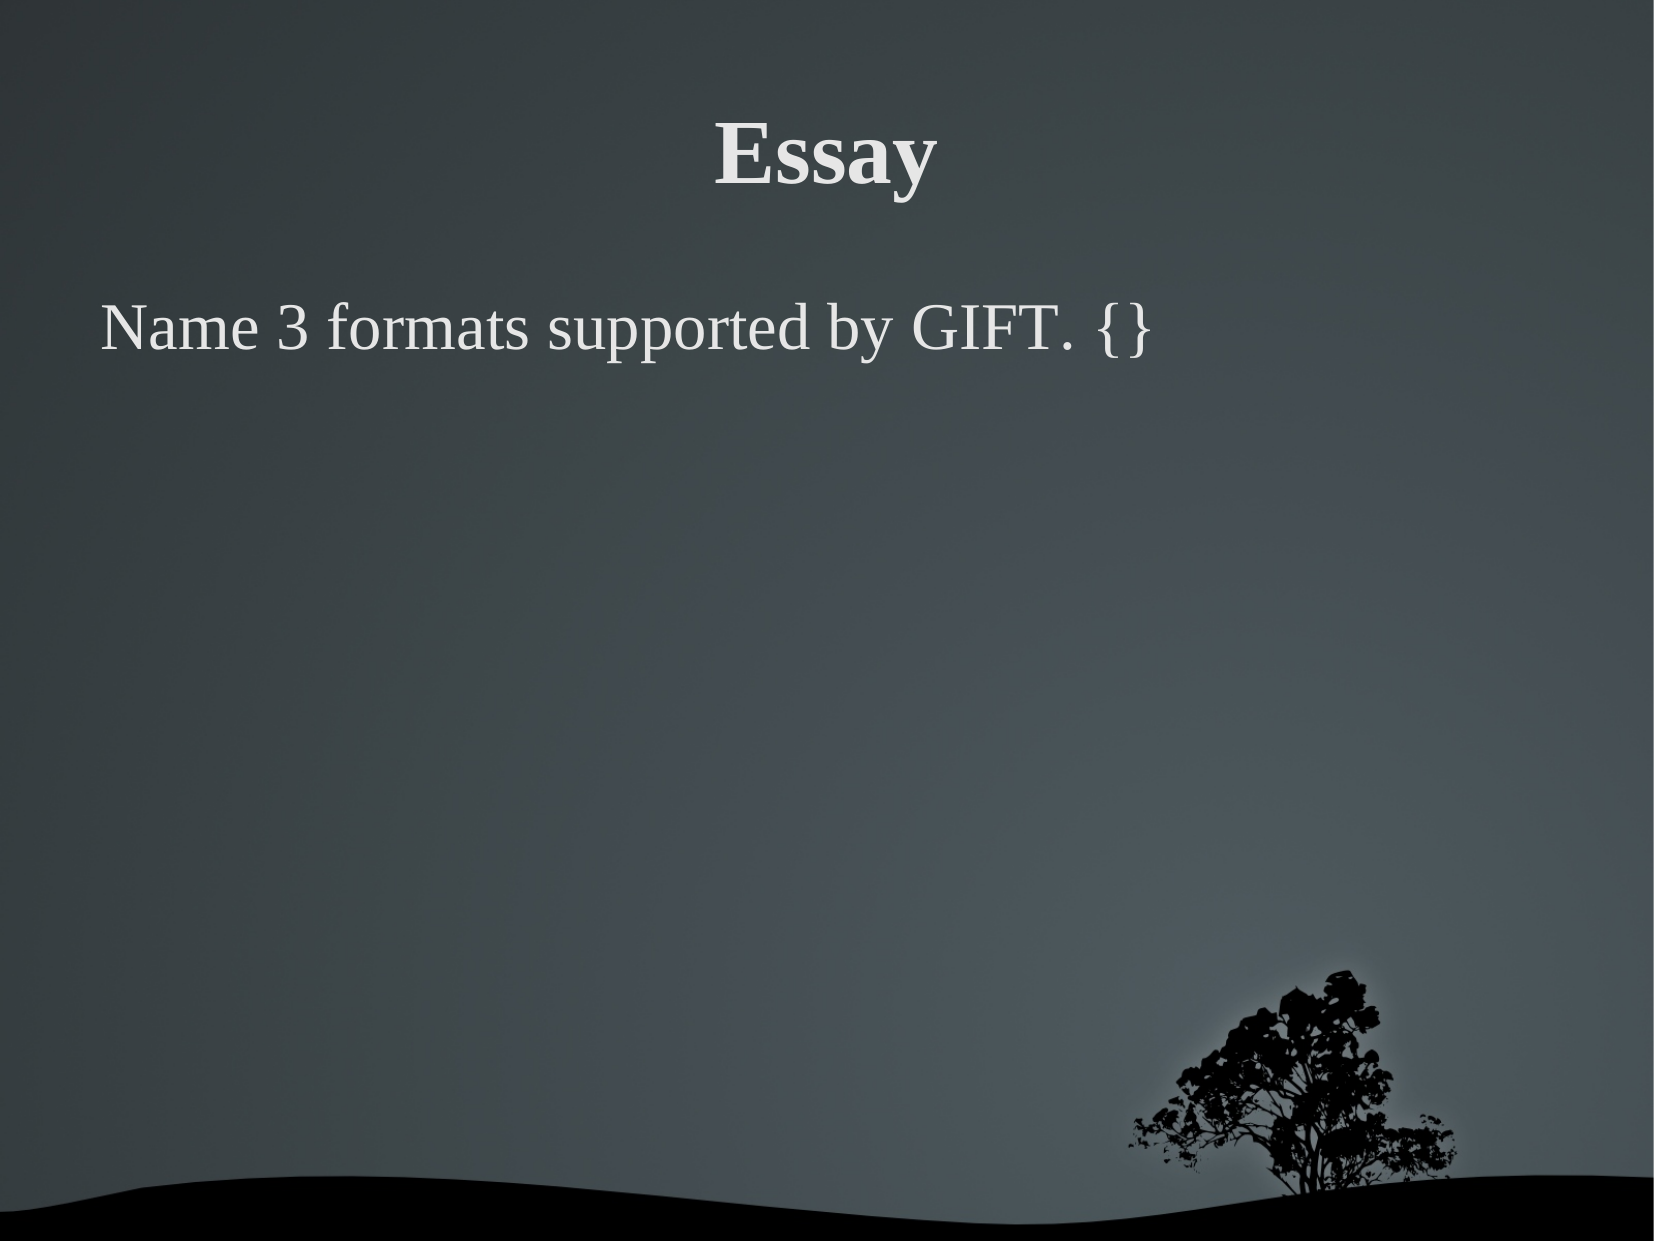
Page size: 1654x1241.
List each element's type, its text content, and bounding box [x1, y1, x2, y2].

list Name 3 formats supported by GIFT. {} [82, 290, 1571, 1094]
picture [0, 0, 1654, 1241]
title Essay [82, 56, 1571, 250]
